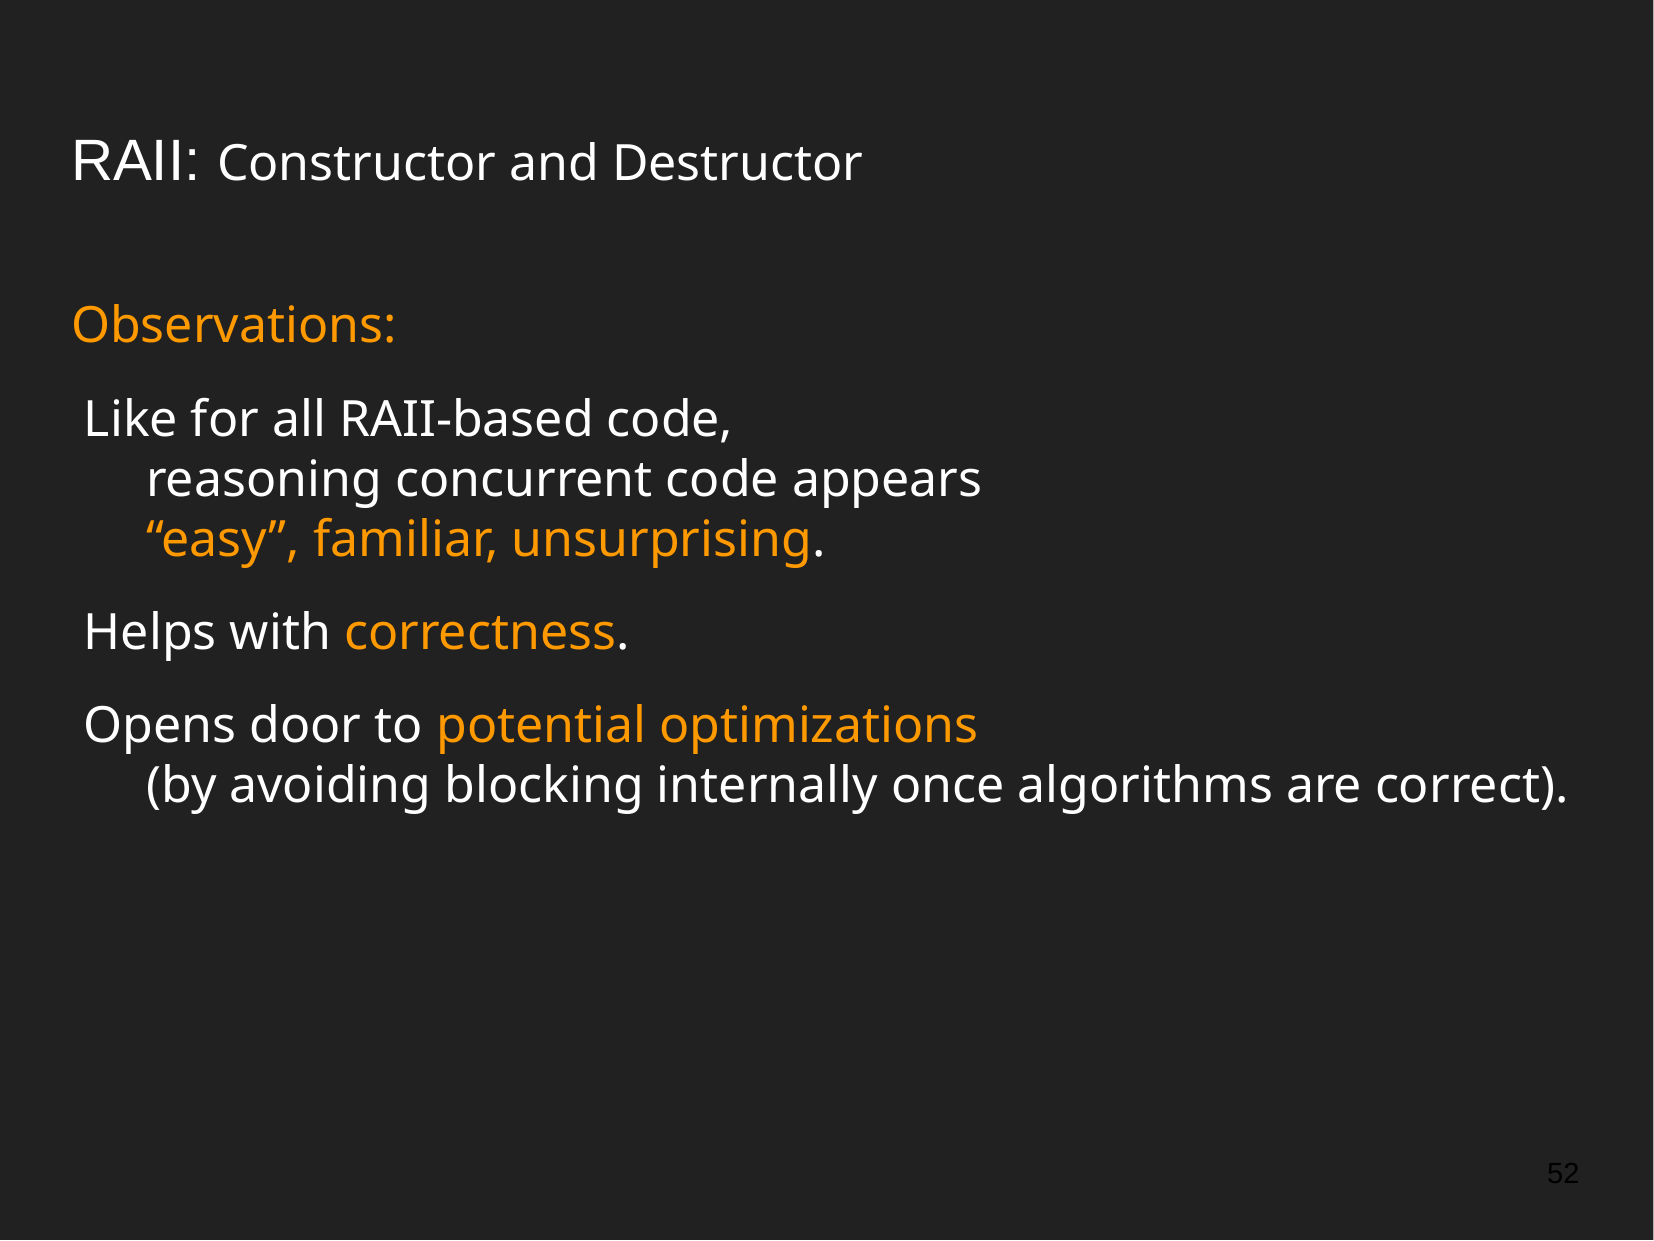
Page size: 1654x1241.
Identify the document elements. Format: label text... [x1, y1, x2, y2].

title RAII: Constructor and Destructor [56, 107, 1598, 246]
list Observations: Like for all RAII-based code, reasoning concurrent code appears “easy”, familiar, unsurprising. Helps with correctness. Opens door to potential optimizations (by avoiding blocking internally once algorithms are correct). [56, 277, 1598, 1102]
slide_number <number> [1532, 1124, 1632, 1220]
